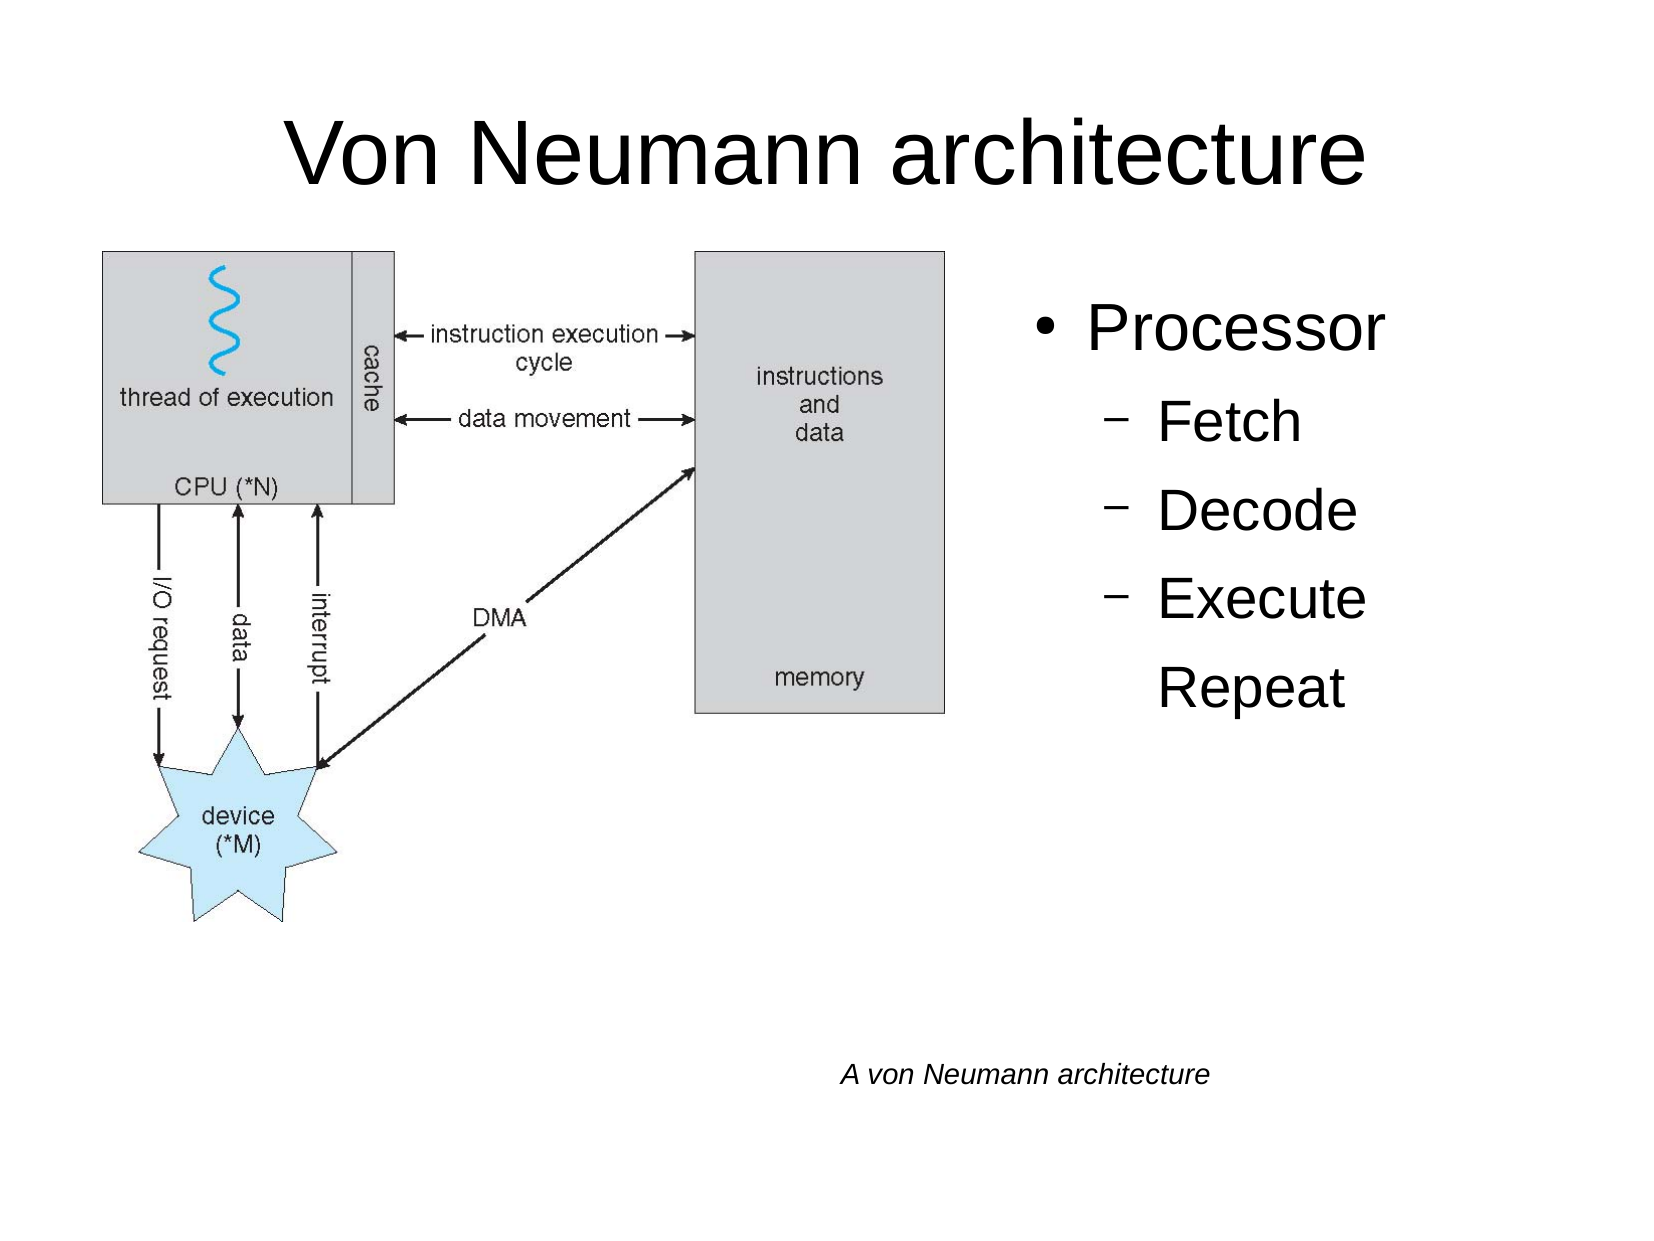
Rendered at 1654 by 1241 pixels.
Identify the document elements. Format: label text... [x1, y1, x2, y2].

picture [102, 251, 945, 922]
title Von Neumann architecture [82, 49, 1571, 257]
list Processor Fetch Decode Execute Repeat [1015, 290, 1571, 1010]
text_box A von Neumann architecture [815, 1047, 1288, 1099]
